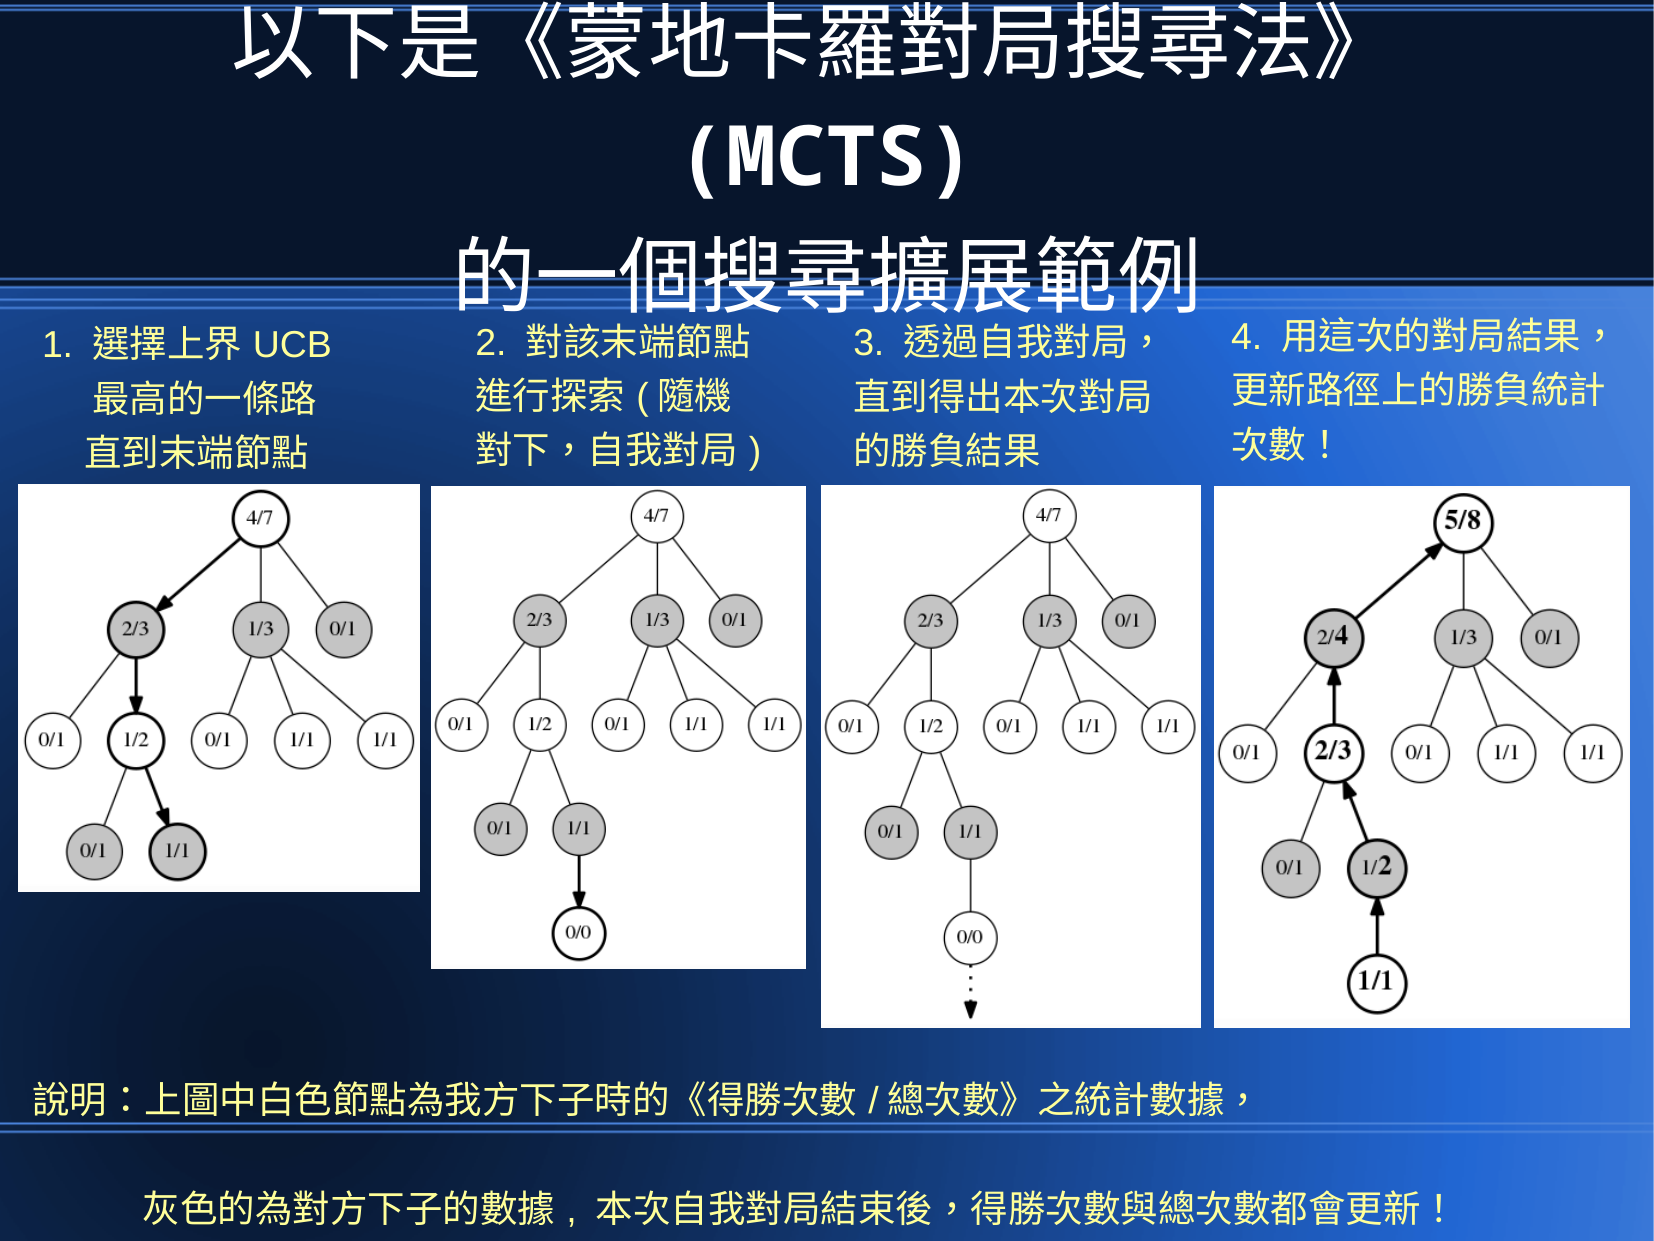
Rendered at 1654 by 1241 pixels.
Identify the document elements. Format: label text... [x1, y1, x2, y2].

title 以下是《蒙地卡羅對局搜尋法》(MCTS) 的一個搜尋擴展範例 [82, 49, 1571, 257]
text_box 2. 對該末端節點 進行探索(隨機 對下，自我對局) [460, 304, 775, 461]
text_box 4. 用這次的對局結果， 更新路徑上的勝負統計 次數！ [1216, 298, 1634, 455]
text_box 3. 透過自我對局， 直到得出本次對局 的勝負結果 [838, 304, 1181, 461]
text_box 說明：上圖中白色節點為我方下子時的《得勝次數/總次數》之統計數據， 灰色的為對方下子的數據, 本次自我對局結束後，得勝次數與總次數都會更新！ [17, 1062, 1485, 1219]
picture [0, 0, 1654, 1241]
text_box 1. 選擇上界UCB 最高的一條路 直到末端節點 [27, 307, 346, 463]
